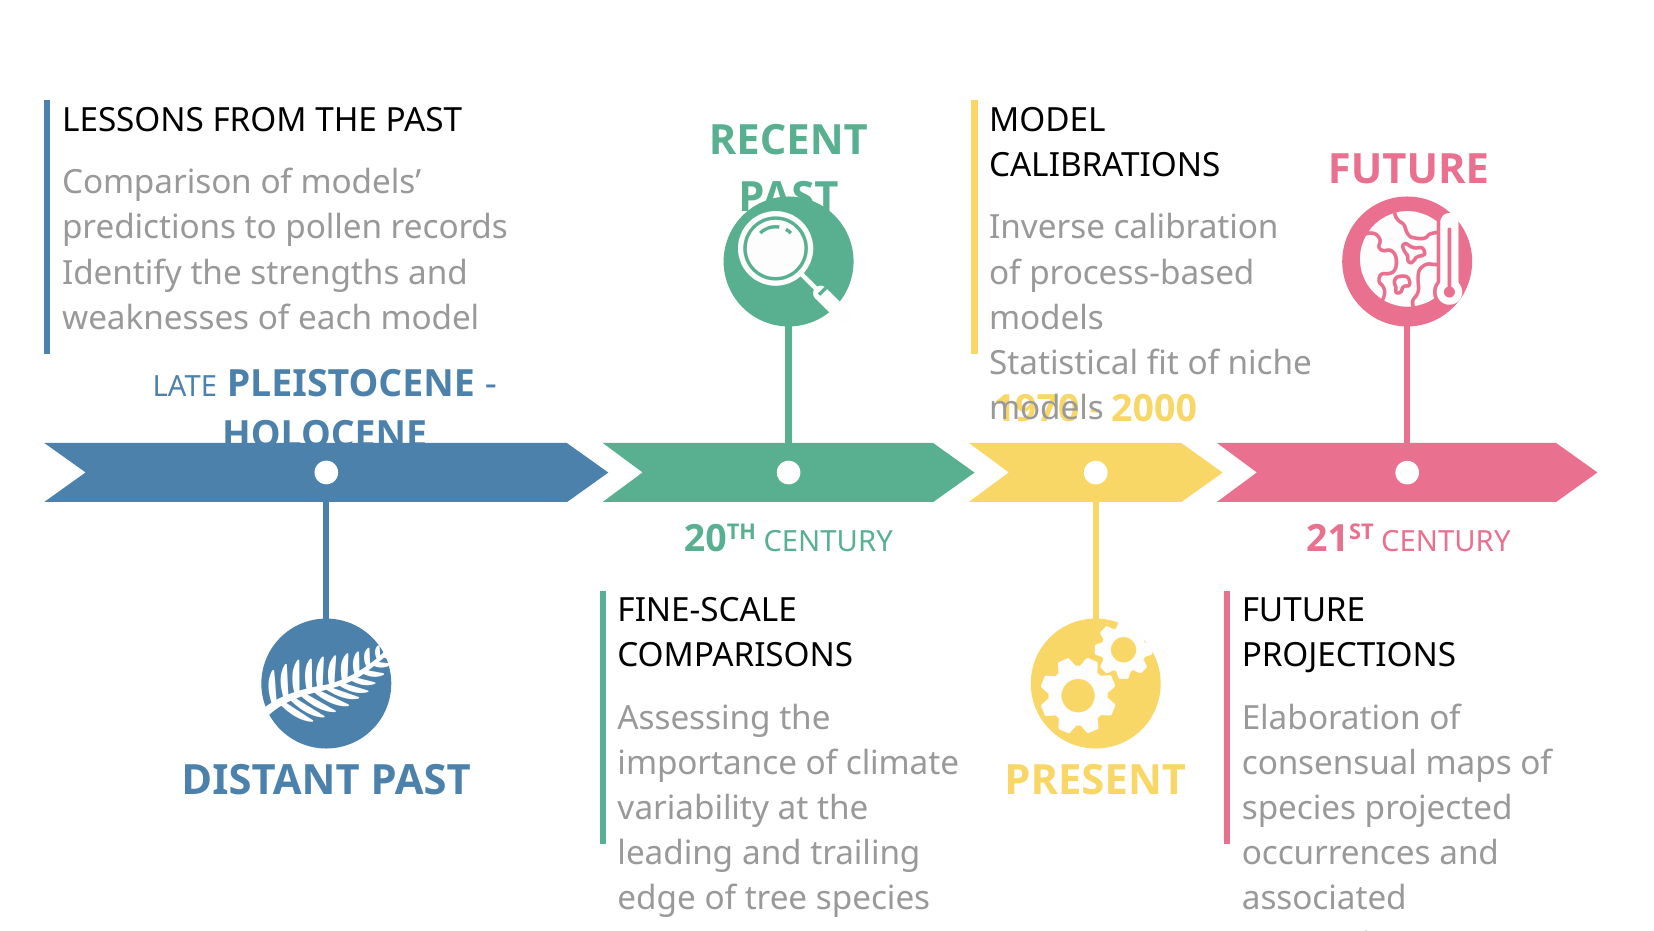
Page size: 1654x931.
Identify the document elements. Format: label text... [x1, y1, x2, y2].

text_box DISTANT PAST [149, 748, 504, 808]
text_box 20th century [602, 507, 975, 567]
text_box [1374, 197, 1440, 205]
text_box 1970 - 2000 [950, 377, 1241, 438]
text_box Model calibrationS Inverse calibration of process-based models Statistical fit of niche models [974, 88, 1329, 325]
text_box [770, 204, 783, 208]
text_box [811, 200, 823, 208]
picture [720, 208, 869, 356]
text_box [289, 618, 364, 630]
text_box [968, 442, 1223, 502]
text_box Future projections Elaboration of consensual maps of species projected occurrences and associated uncertainty [1227, 578, 1599, 845]
text_box [1216, 442, 1598, 503]
text_box [1468, 238, 1473, 285]
text_box [1342, 227, 1352, 296]
text_box Late Pleistocene - Holocene [59, 377, 591, 438]
text_box RECENT past [643, 137, 934, 197]
text_box [44, 442, 609, 502]
text_box [1375, 318, 1440, 327]
picture [1030, 612, 1164, 752]
text_box [602, 442, 975, 502]
text_box [295, 741, 357, 748]
picture [248, 630, 408, 741]
picture [1352, 205, 1468, 318]
text_box 21St century [1263, 507, 1554, 567]
text_box [751, 200, 766, 208]
text_box [786, 197, 806, 208]
text_box Lessons from the past Comparison of models’ predictions to pollen records Identify the strengths and weaknesses of each model [47, 88, 591, 355]
text_box FUTURE [1329, 137, 1554, 197]
text_box PREsent [1004, 748, 1224, 808]
text_box Fine-Scale comparisonS Assessing the importance of climate variability at the leading and trailing edge of tree species ranges [602, 578, 1004, 845]
